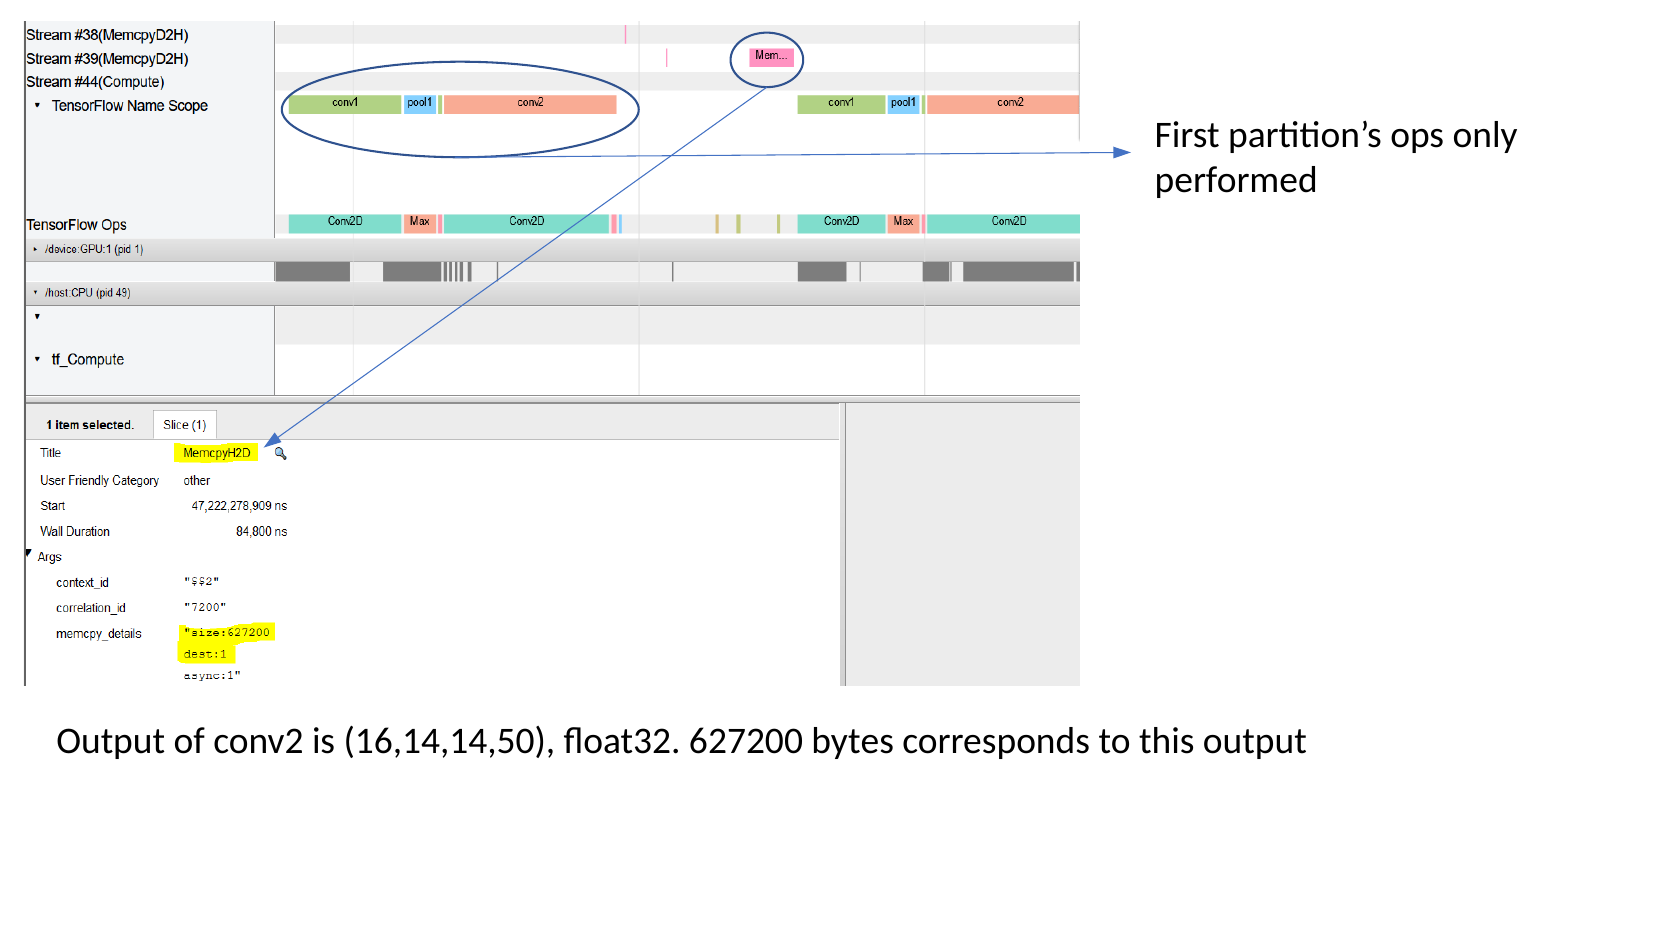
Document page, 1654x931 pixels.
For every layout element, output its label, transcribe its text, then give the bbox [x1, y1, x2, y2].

picture [732, 34, 802, 86]
text_box First partition’s ops only performed [1139, 102, 1613, 209]
text_box Output of conv2 is (16,14,14,50), float32. 627200 bytes corresponds to this output [41, 708, 1520, 770]
picture [20, 21, 1080, 686]
picture [283, 63, 637, 156]
